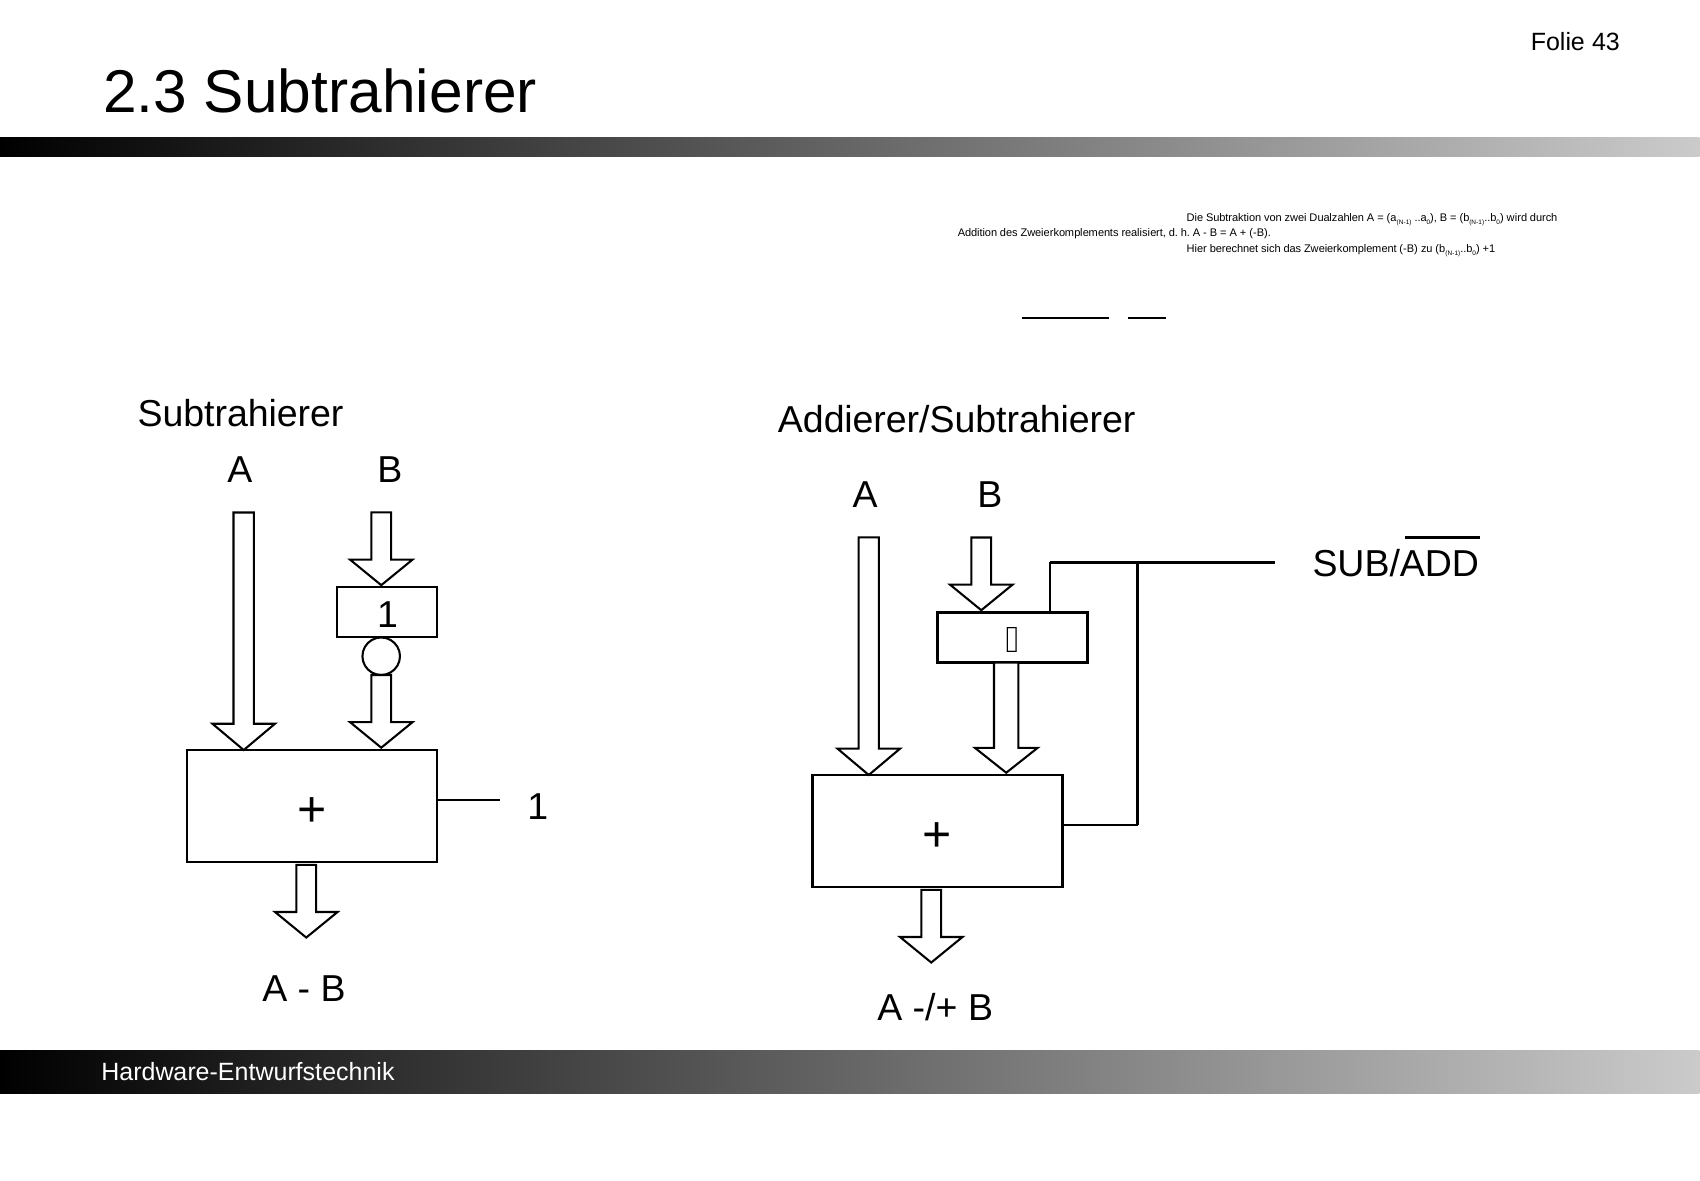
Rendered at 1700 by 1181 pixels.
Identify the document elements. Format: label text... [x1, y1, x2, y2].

text_box [900, 889, 963, 963]
text_box Subtrahierer [122, 380, 359, 442]
text_box 1 [337, 587, 438, 638]
text_box [975, 662, 1038, 773]
list Die Subtraktion von zwei Dualzahlen A = (a(N-1) ..a0), B = (b(N-1)..b0) wird durch Addition des Zweierkomplements realisiert, d. h. A - B = A + (-B). Hier berechnet sich das Zweierkomplement (-B) zu (b(N-1)..b0) +1 [87, 202, 1613, 1022]
text_box + [812, 774, 1063, 888]
text_box 1 [512, 774, 564, 836]
text_box A -/+ B [862, 974, 1009, 1036]
text_box + [187, 749, 438, 863]
text_box [275, 864, 338, 938]
text_box A - B [247, 955, 361, 1017]
title 2.3 Subtrahierer [87, 36, 1421, 142]
text_box B [362, 437, 418, 498]
text_box B [962, 462, 1018, 523]
text_box A [837, 462, 893, 523]
text_box Addierer/Subtrahierer [763, 387, 1151, 448]
text_box [350, 637, 413, 748]
text_box [837, 537, 901, 775]
text_box [212, 512, 276, 751]
text_box SUB/ADD [1297, 530, 1494, 592]
text_box A [212, 442, 268, 498]
text_box [950, 537, 1013, 611]
text_box [350, 512, 413, 586]
text_box  [937, 612, 1088, 663]
